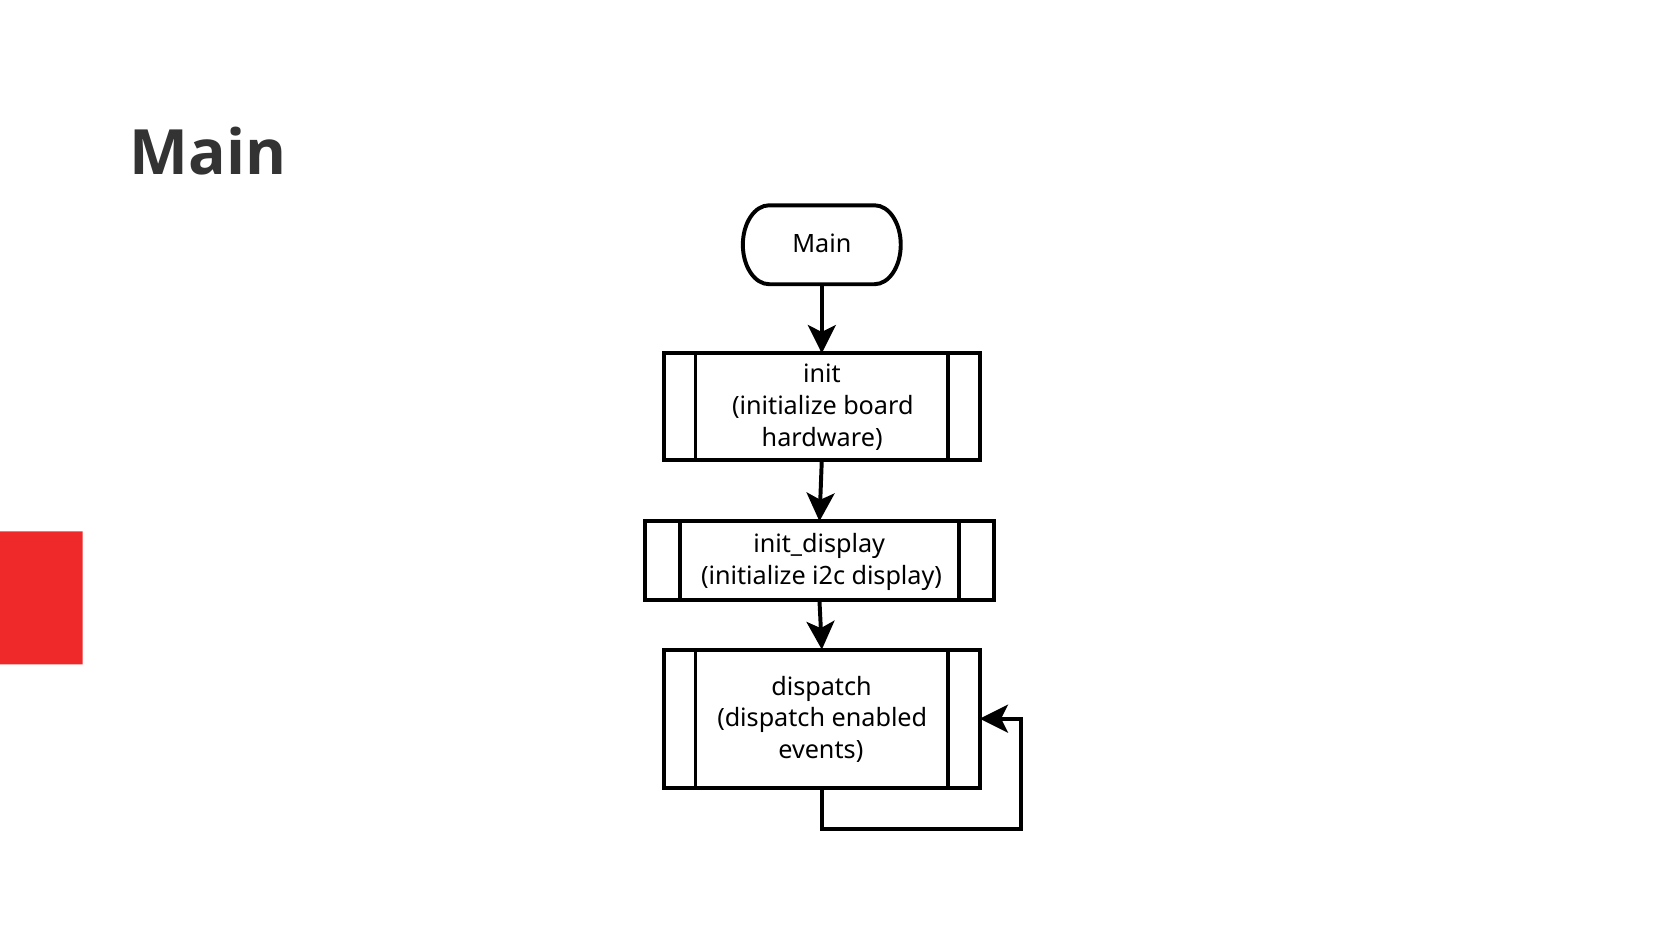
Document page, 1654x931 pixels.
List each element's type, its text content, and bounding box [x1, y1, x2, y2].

title Main [129, 62, 1536, 240]
picture [635, 200, 1030, 832]
